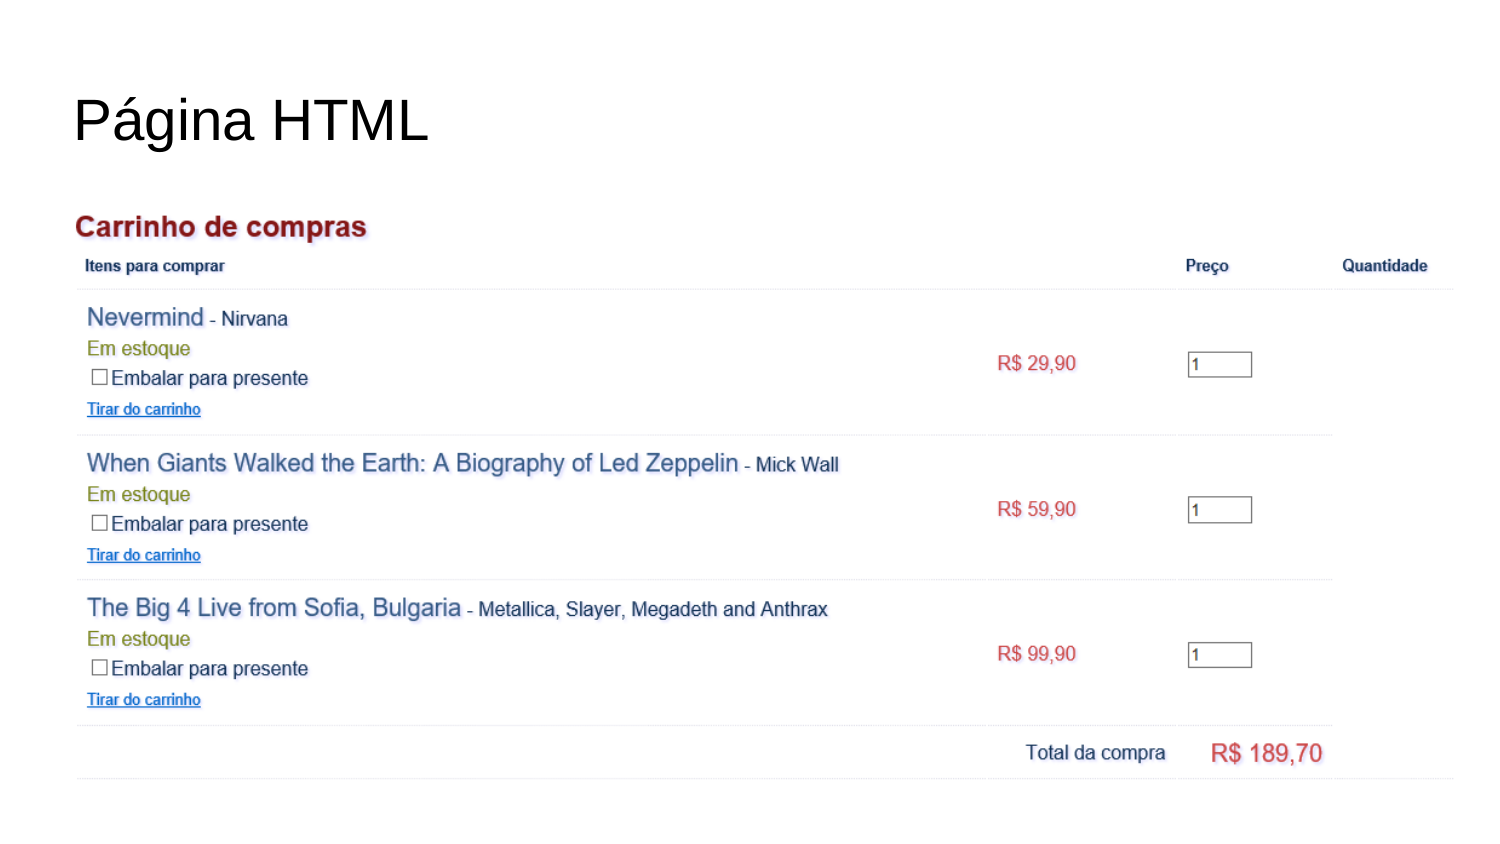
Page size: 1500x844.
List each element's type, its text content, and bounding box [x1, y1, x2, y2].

picture [58, 196, 1457, 788]
title Página HTML [58, 67, 1457, 162]
